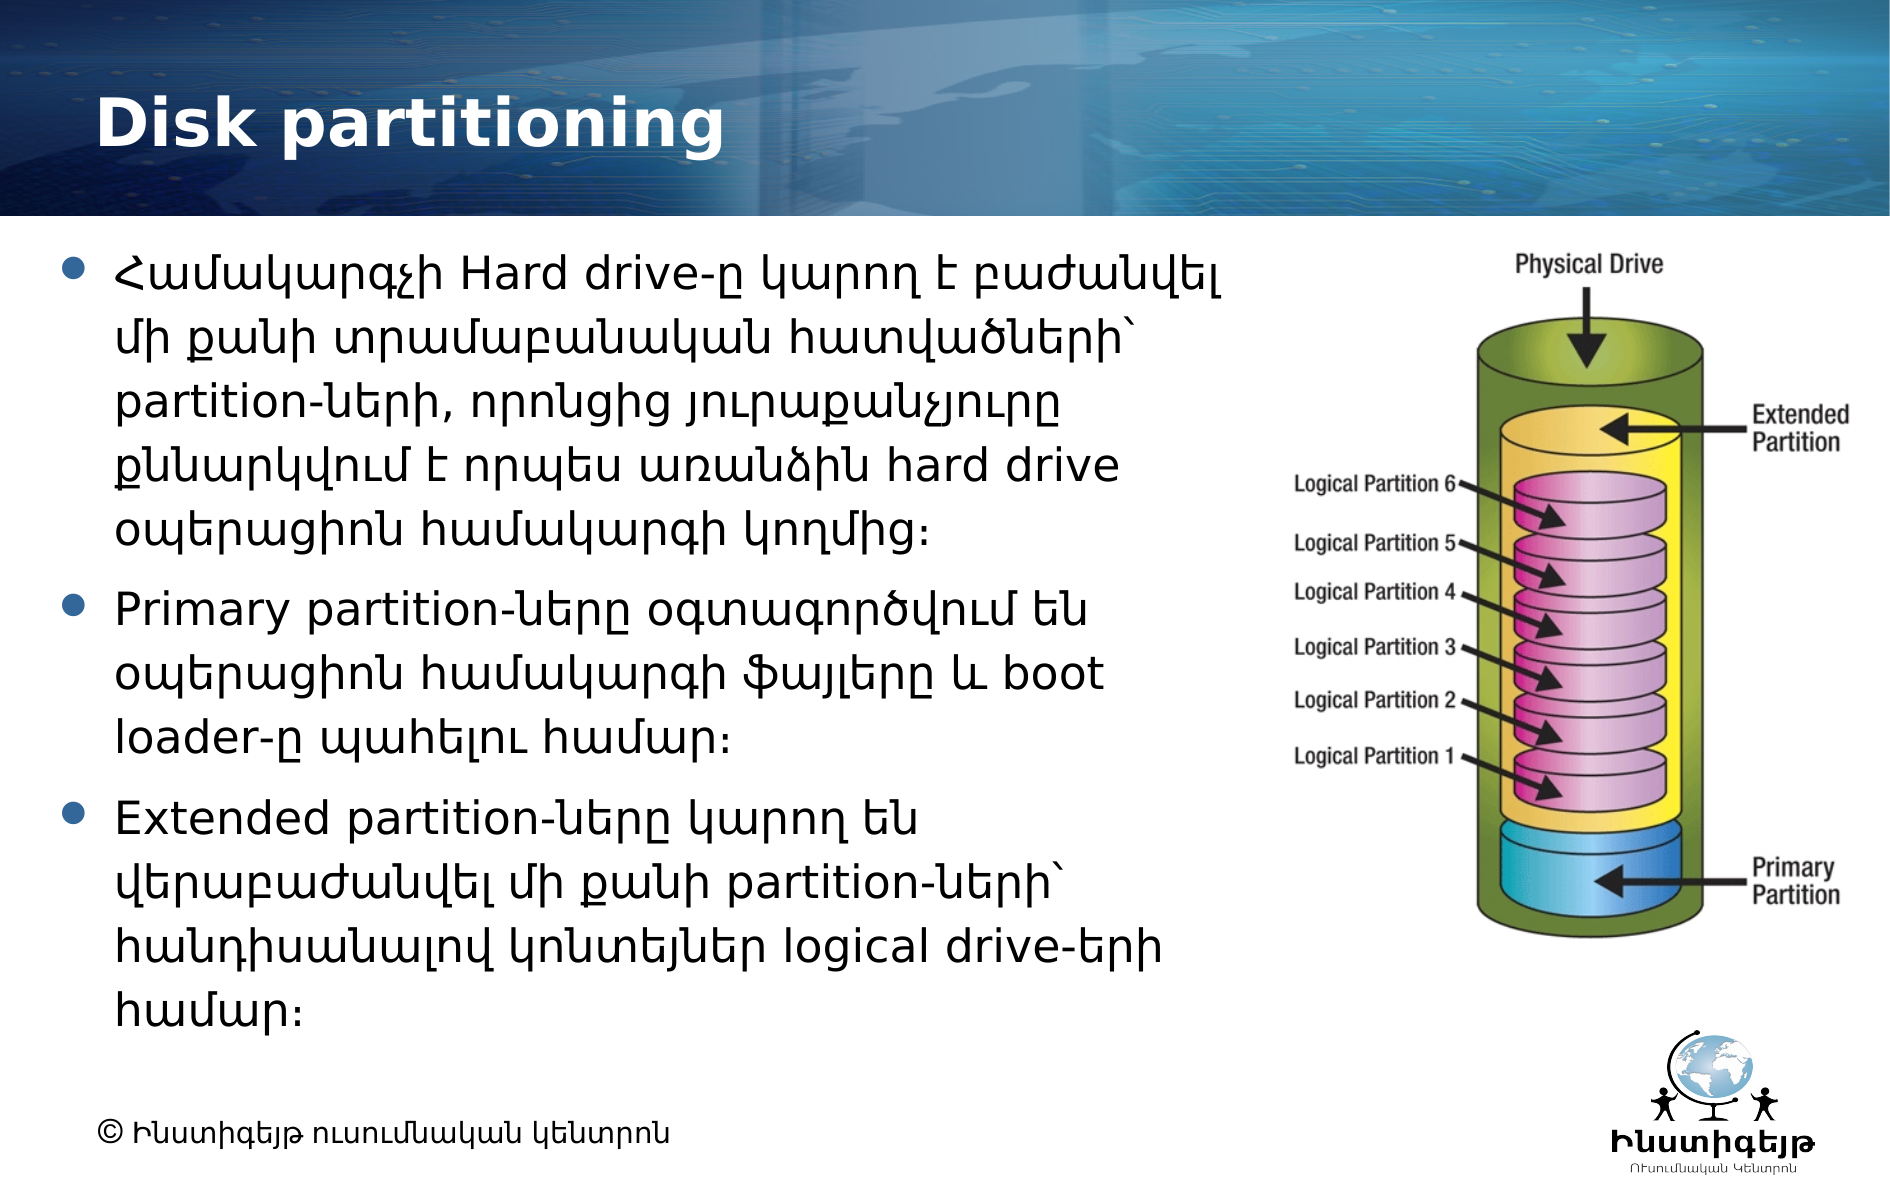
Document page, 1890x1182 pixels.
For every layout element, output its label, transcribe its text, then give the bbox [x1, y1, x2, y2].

picture [1292, 236, 1856, 950]
picture [1612, 1030, 1815, 1175]
list Համակարգչի Hard drive-ը կարող է բաժանվել մի քանի տրամաբանական հատվածների՝ partition-ների, որոնցից յուրաքանչյուրը քննարկվում է որպես առանձին hard drive օպերացիոն համակարգի կողմից։ Primary partition-ները օգտագործվում են օպերացիոն համակարգի ֆայլերը և boot loader-ը պահելու համար։ Extended partition-ները կարող են վերաբաժանվել մի քանի partition-ների՝ հանդիսանալով կոնտեյներ logical drive-երի համար։ [59, 236, 1276, 1027]
picture [0, 0, 1890, 216]
title Disk partitioning [94, 47, 1793, 217]
